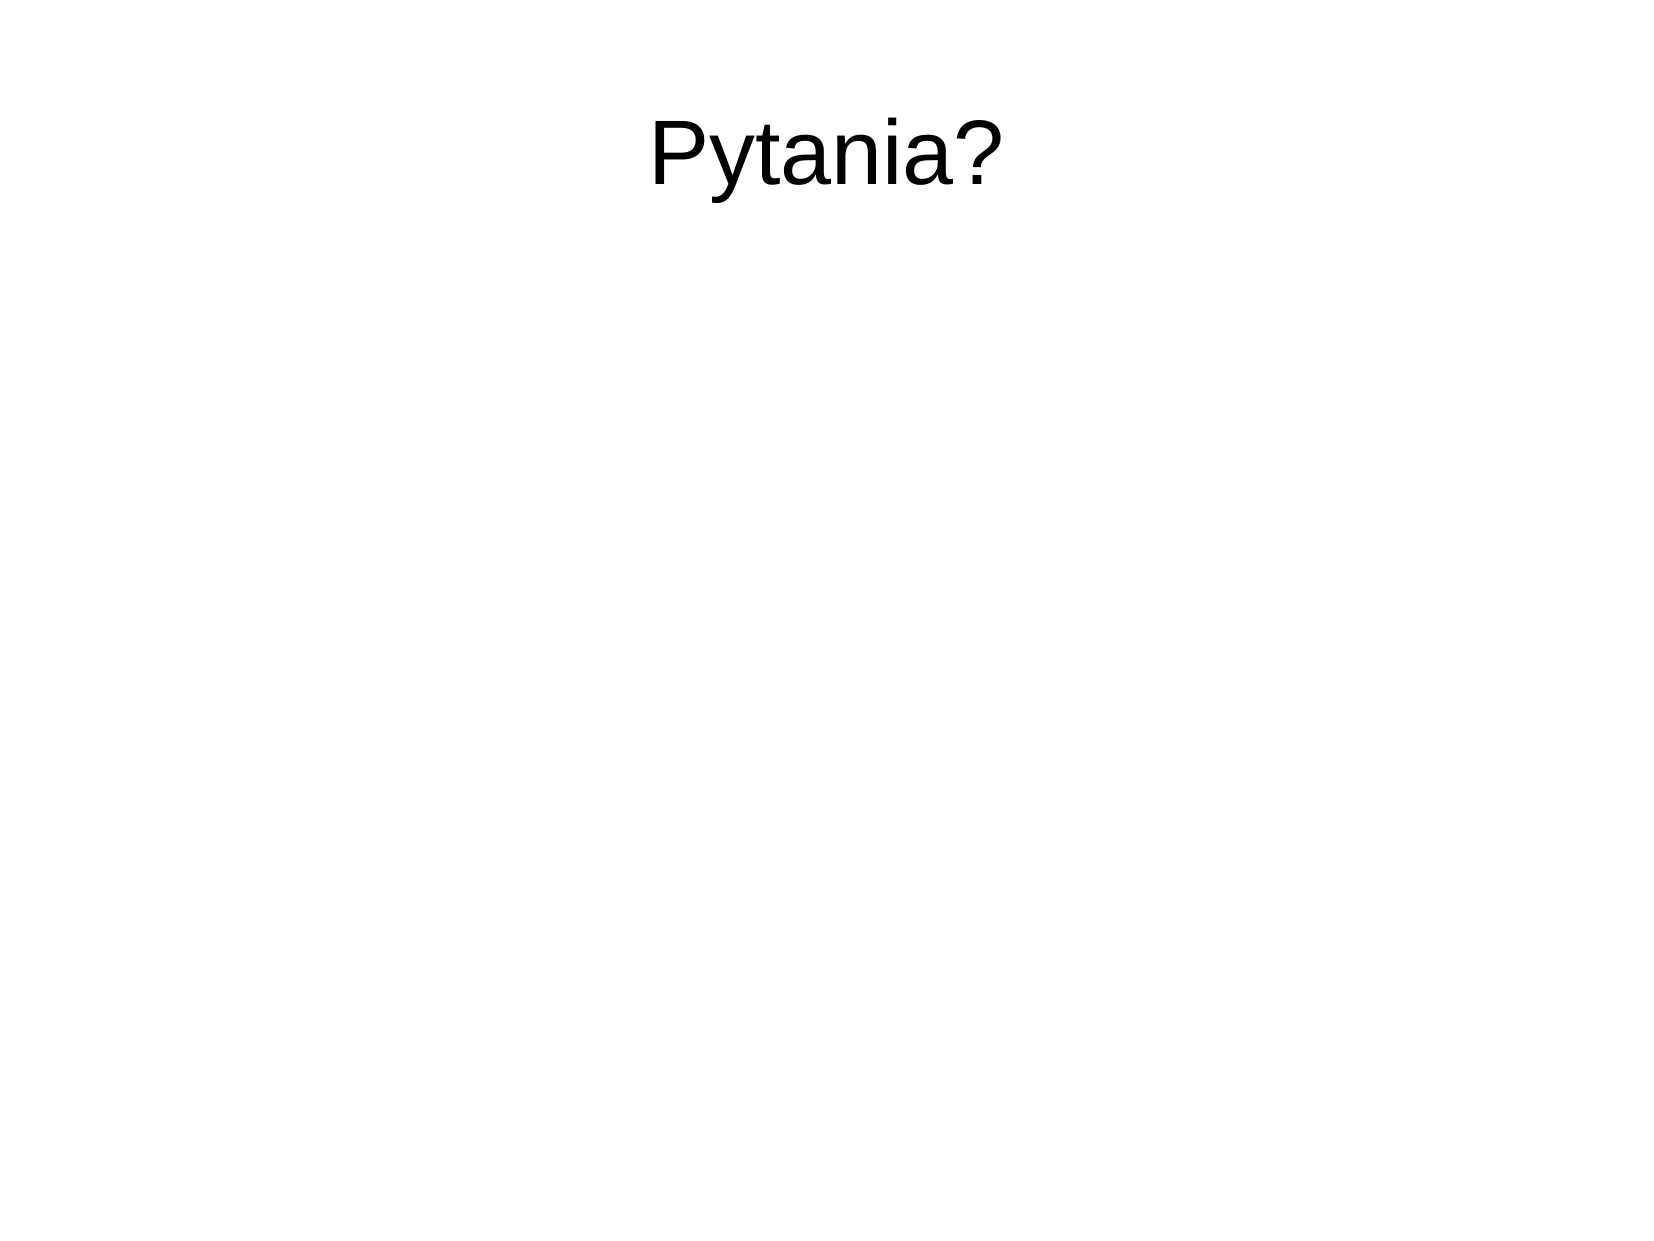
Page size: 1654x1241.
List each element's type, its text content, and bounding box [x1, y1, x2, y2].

title Pytania? [82, 49, 1571, 257]
